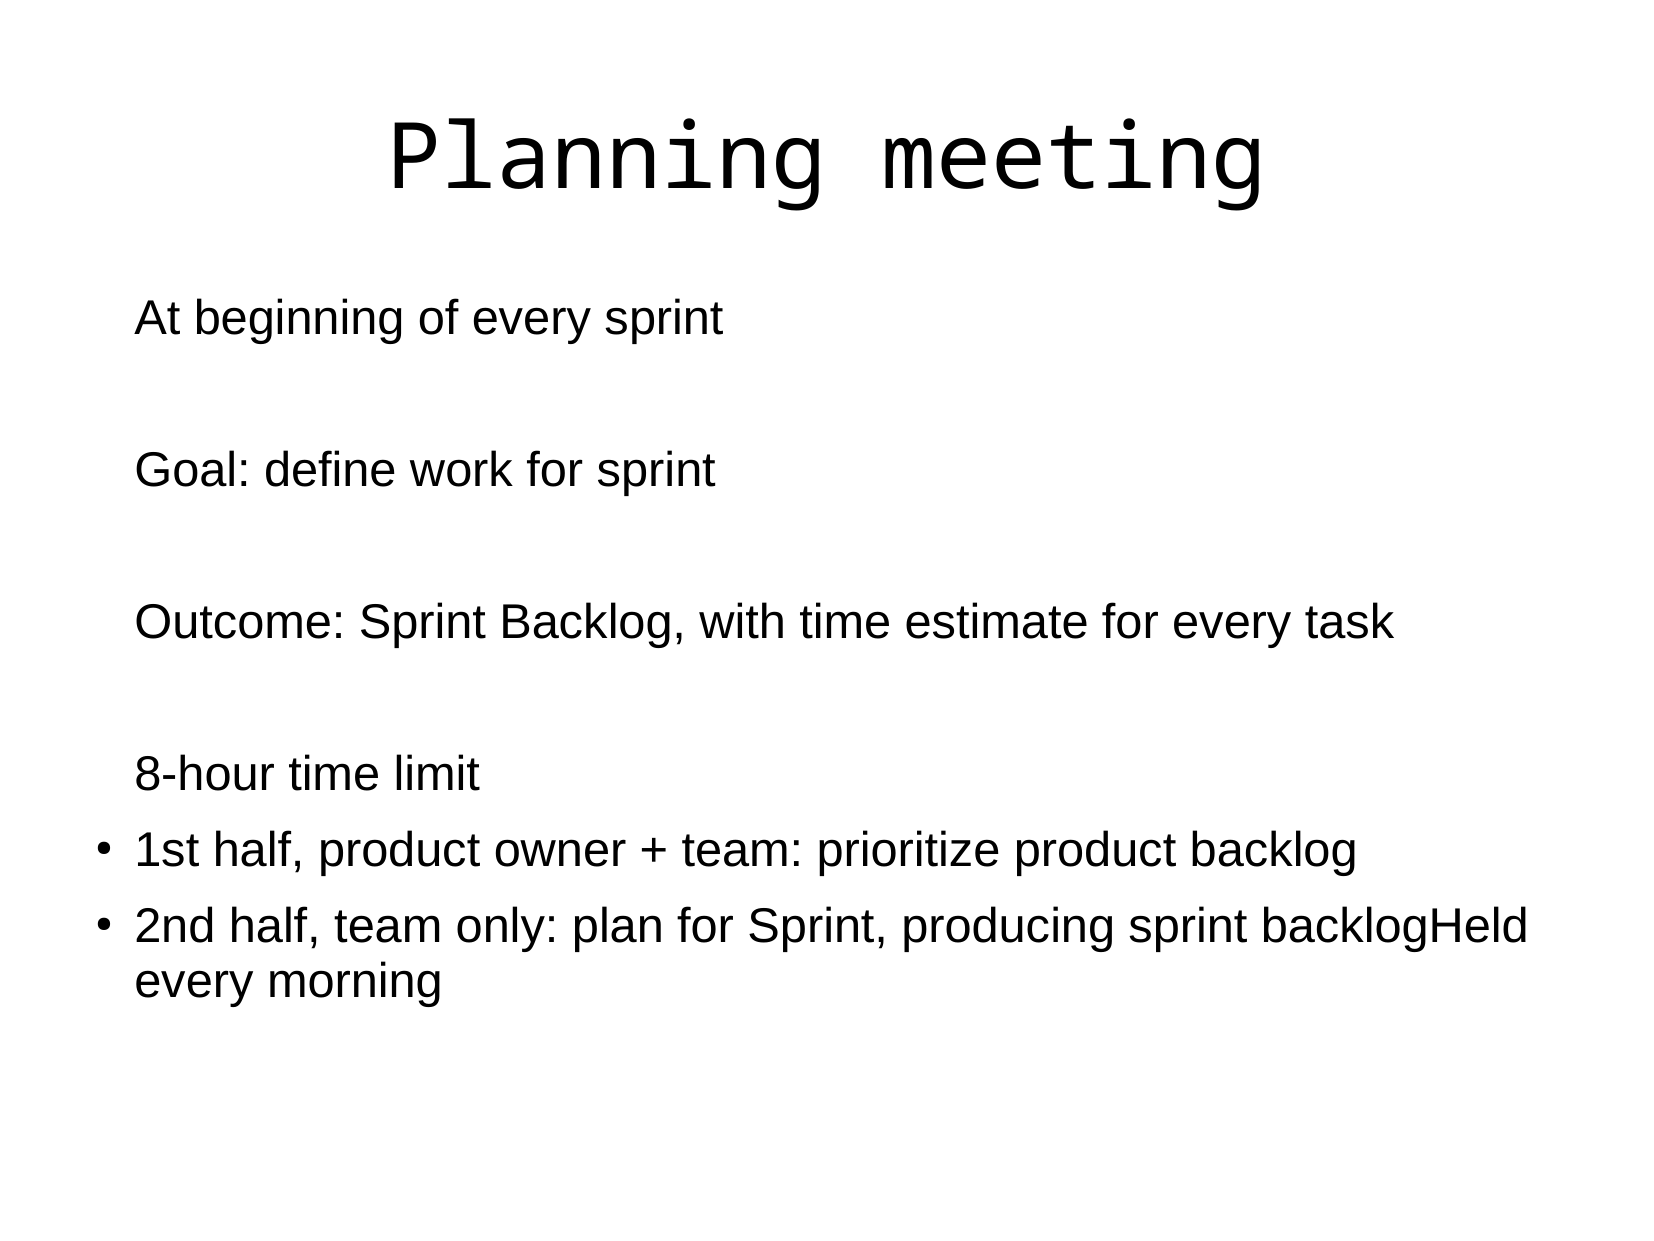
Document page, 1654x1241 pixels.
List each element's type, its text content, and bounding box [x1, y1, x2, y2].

title Planning meeting [82, 49, 1571, 257]
list At beginning of every sprint Goal: define work for sprint Outcome: Sprint Backlog, with time estimate for every task 8-hour time limit 1st half, product owner + team: prioritize product backlog 2nd half, team only: plan for Sprint, producing sprint backlogHeld every morning [82, 290, 1571, 1010]
